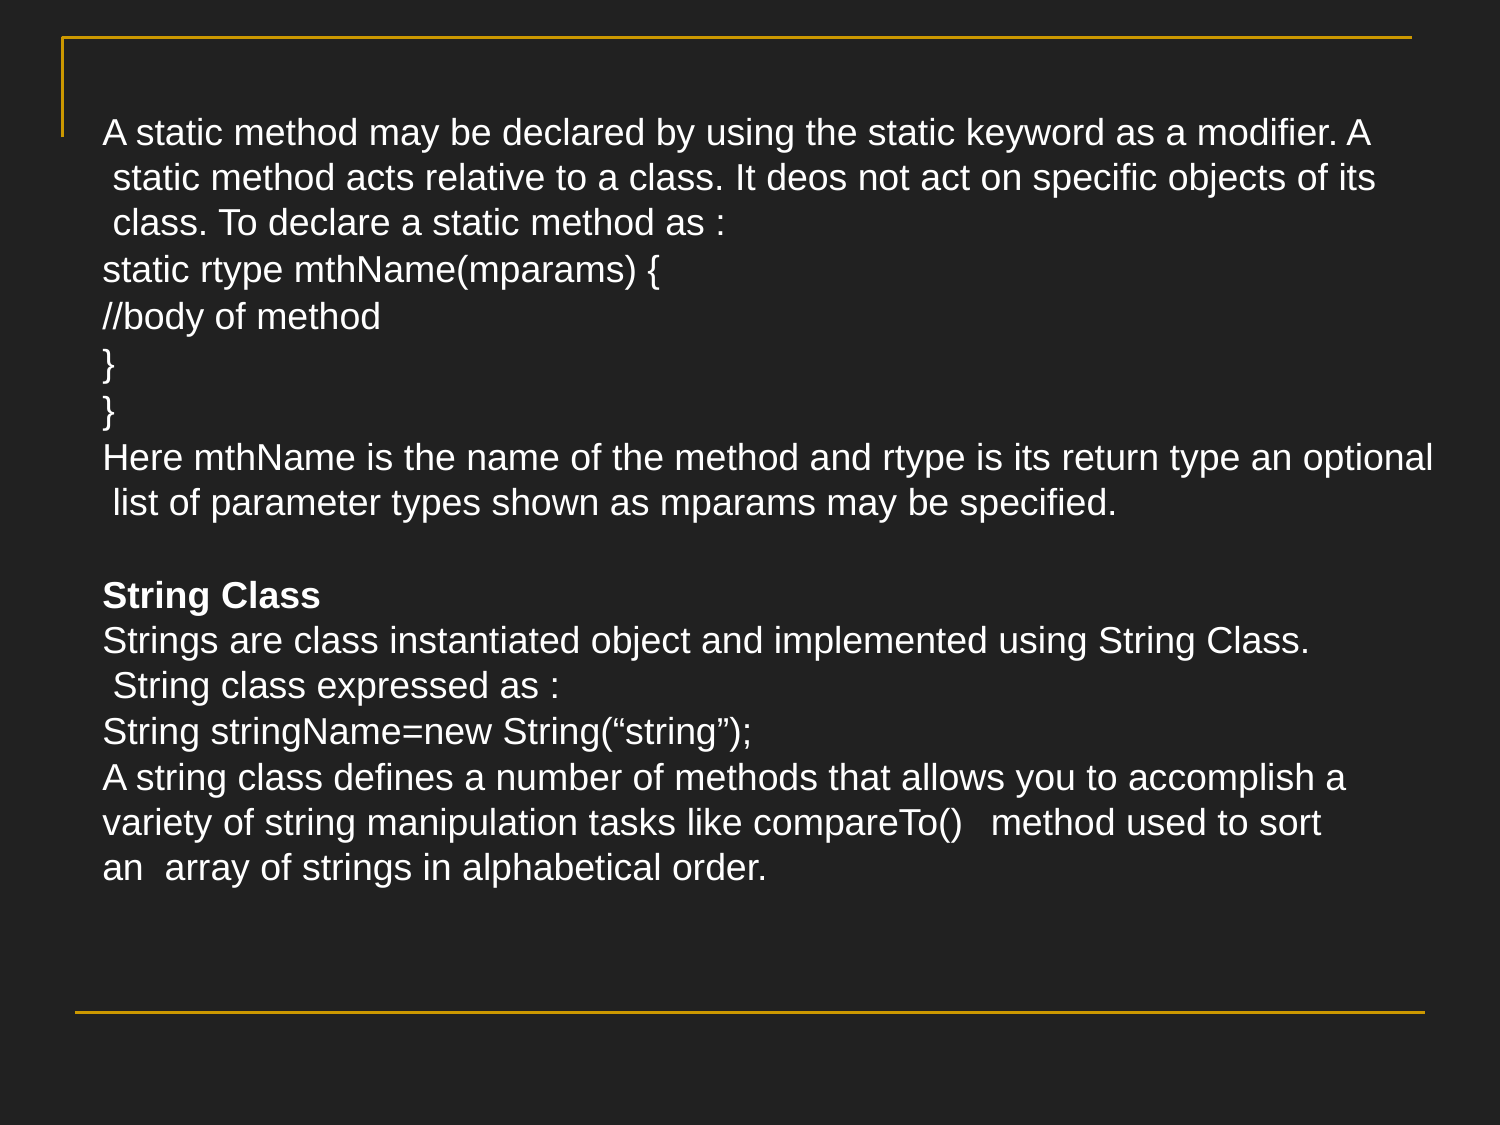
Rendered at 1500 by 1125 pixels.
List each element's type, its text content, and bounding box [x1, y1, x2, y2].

text_box A static method may be declared by using the static keyword as a modifier. A static method acts relative to a class. It deos not act on specific objects of its class. To declare a static method as : static rtype mthName(mparams) { //body of method } } Here mthName is the name of the method and rtype is its return type an optional list of parameter types shown as mparams may be specified. String Class Strings are class instantiated object and implemented using String Class. String class expressed as : String stringName=new String(“string”); A string class defines a number of methods that allows you to accomplish a variety of string manipulation tasks like compareTo() method used to sort an array of strings in alphabetical order. [100, 105, 1437, 888]
